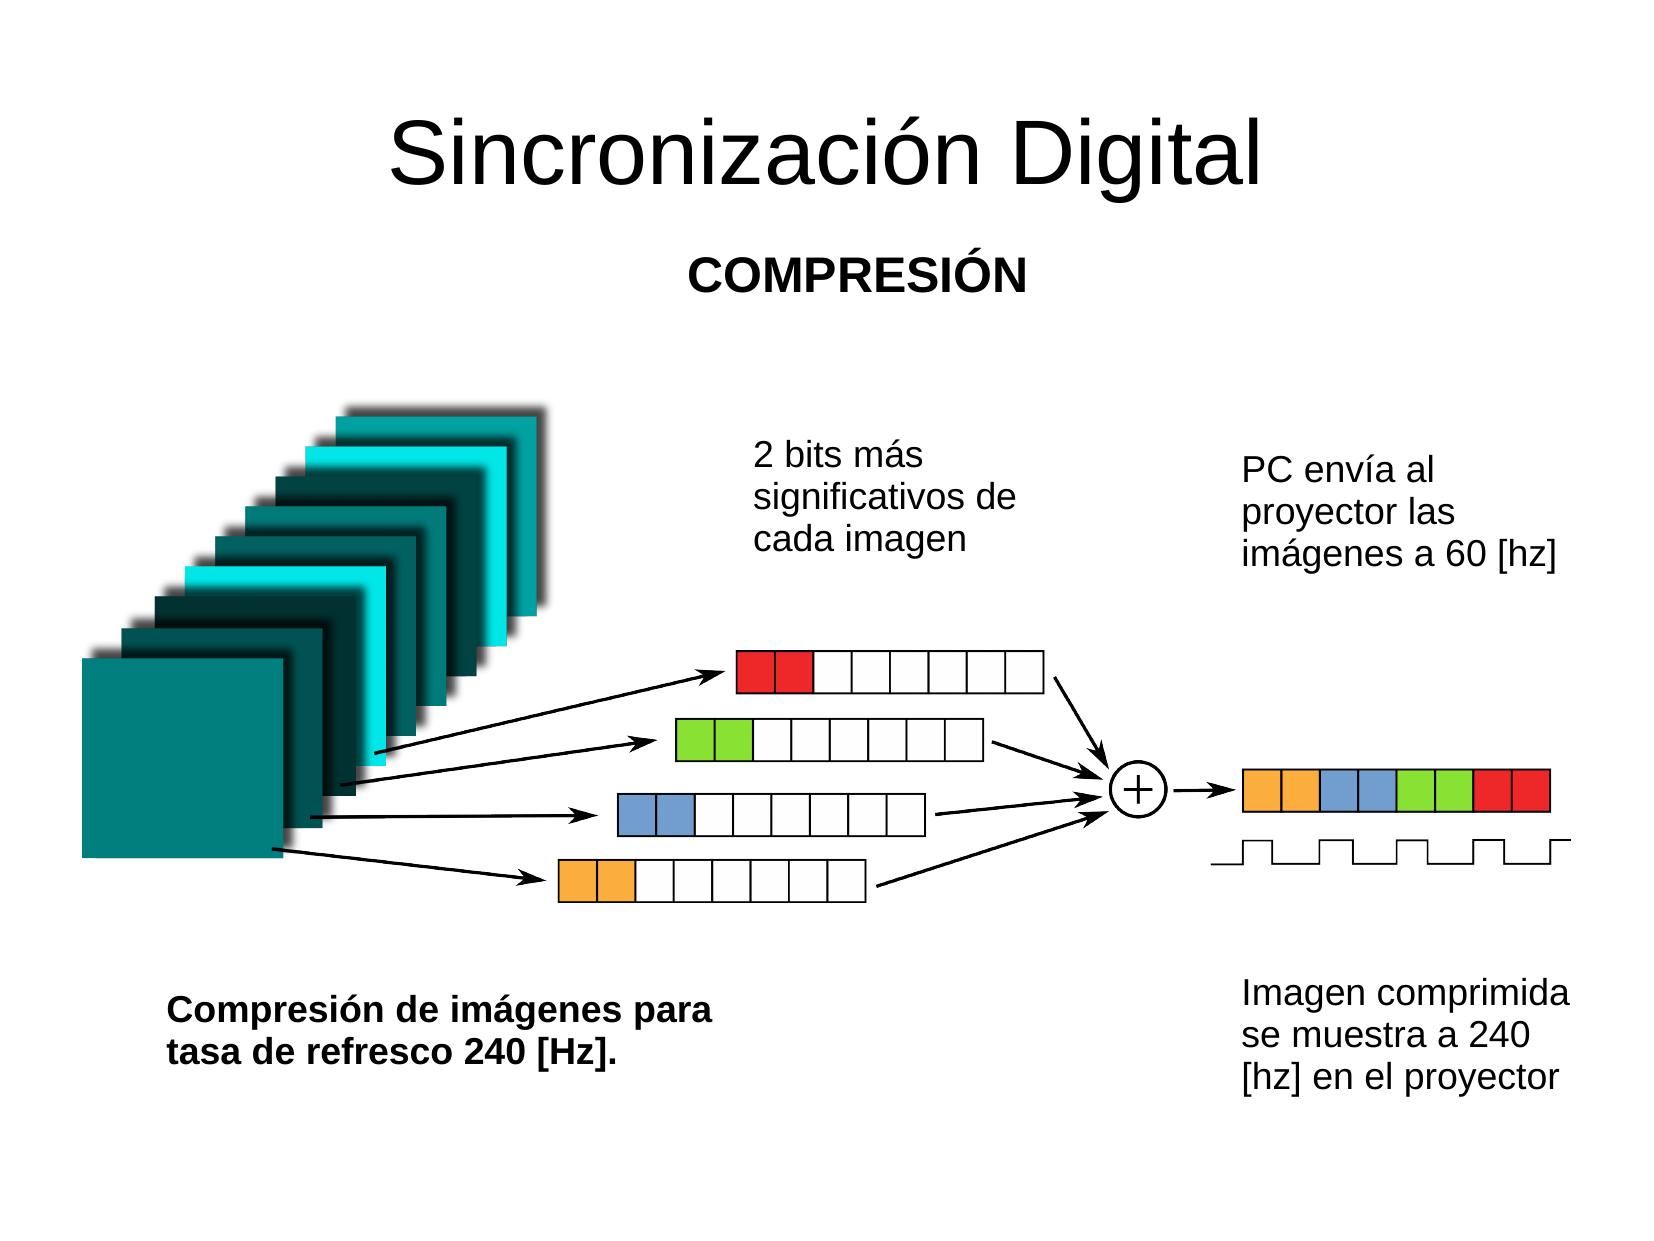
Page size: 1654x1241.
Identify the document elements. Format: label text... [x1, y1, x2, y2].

picture [82, 397, 1571, 903]
text_box Compresión de imágenes para tasa de refresco 240 [Hz]. [151, 980, 748, 1080]
text_box 2 bits más significativos de cada imagen [738, 425, 1116, 567]
text_box COMPRESIÓN [608, 239, 1109, 311]
text_box Imagen comprimida se muestra a 240 [hz] en el proyector [1226, 964, 1604, 1105]
title Sincronización Digital [82, 49, 1571, 257]
text_box PC envía al proyector las imágenes a 60 [hz] [1226, 441, 1604, 583]
